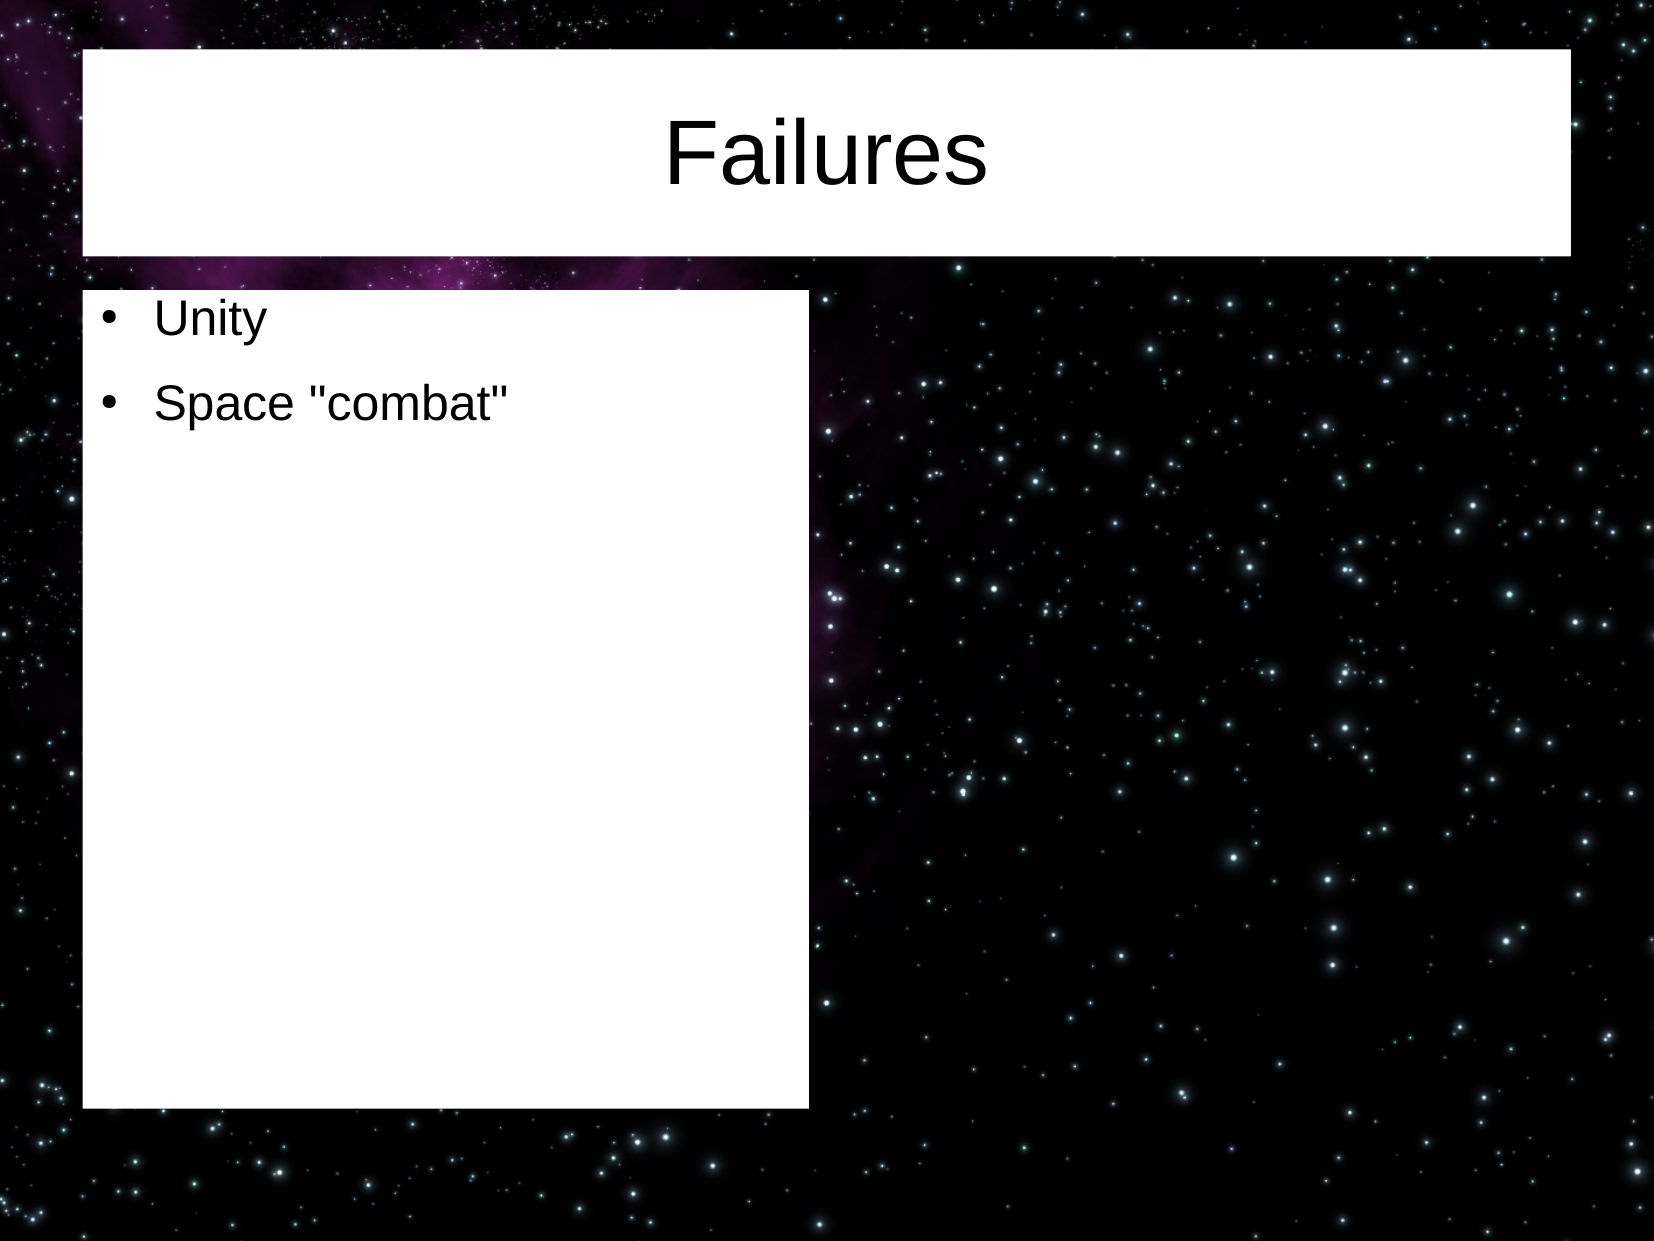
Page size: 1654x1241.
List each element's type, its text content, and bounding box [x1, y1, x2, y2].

title Failures [82, 49, 1571, 257]
list Unity Space "combat" [82, 290, 809, 1109]
picture [0, 0, 1654, 1241]
